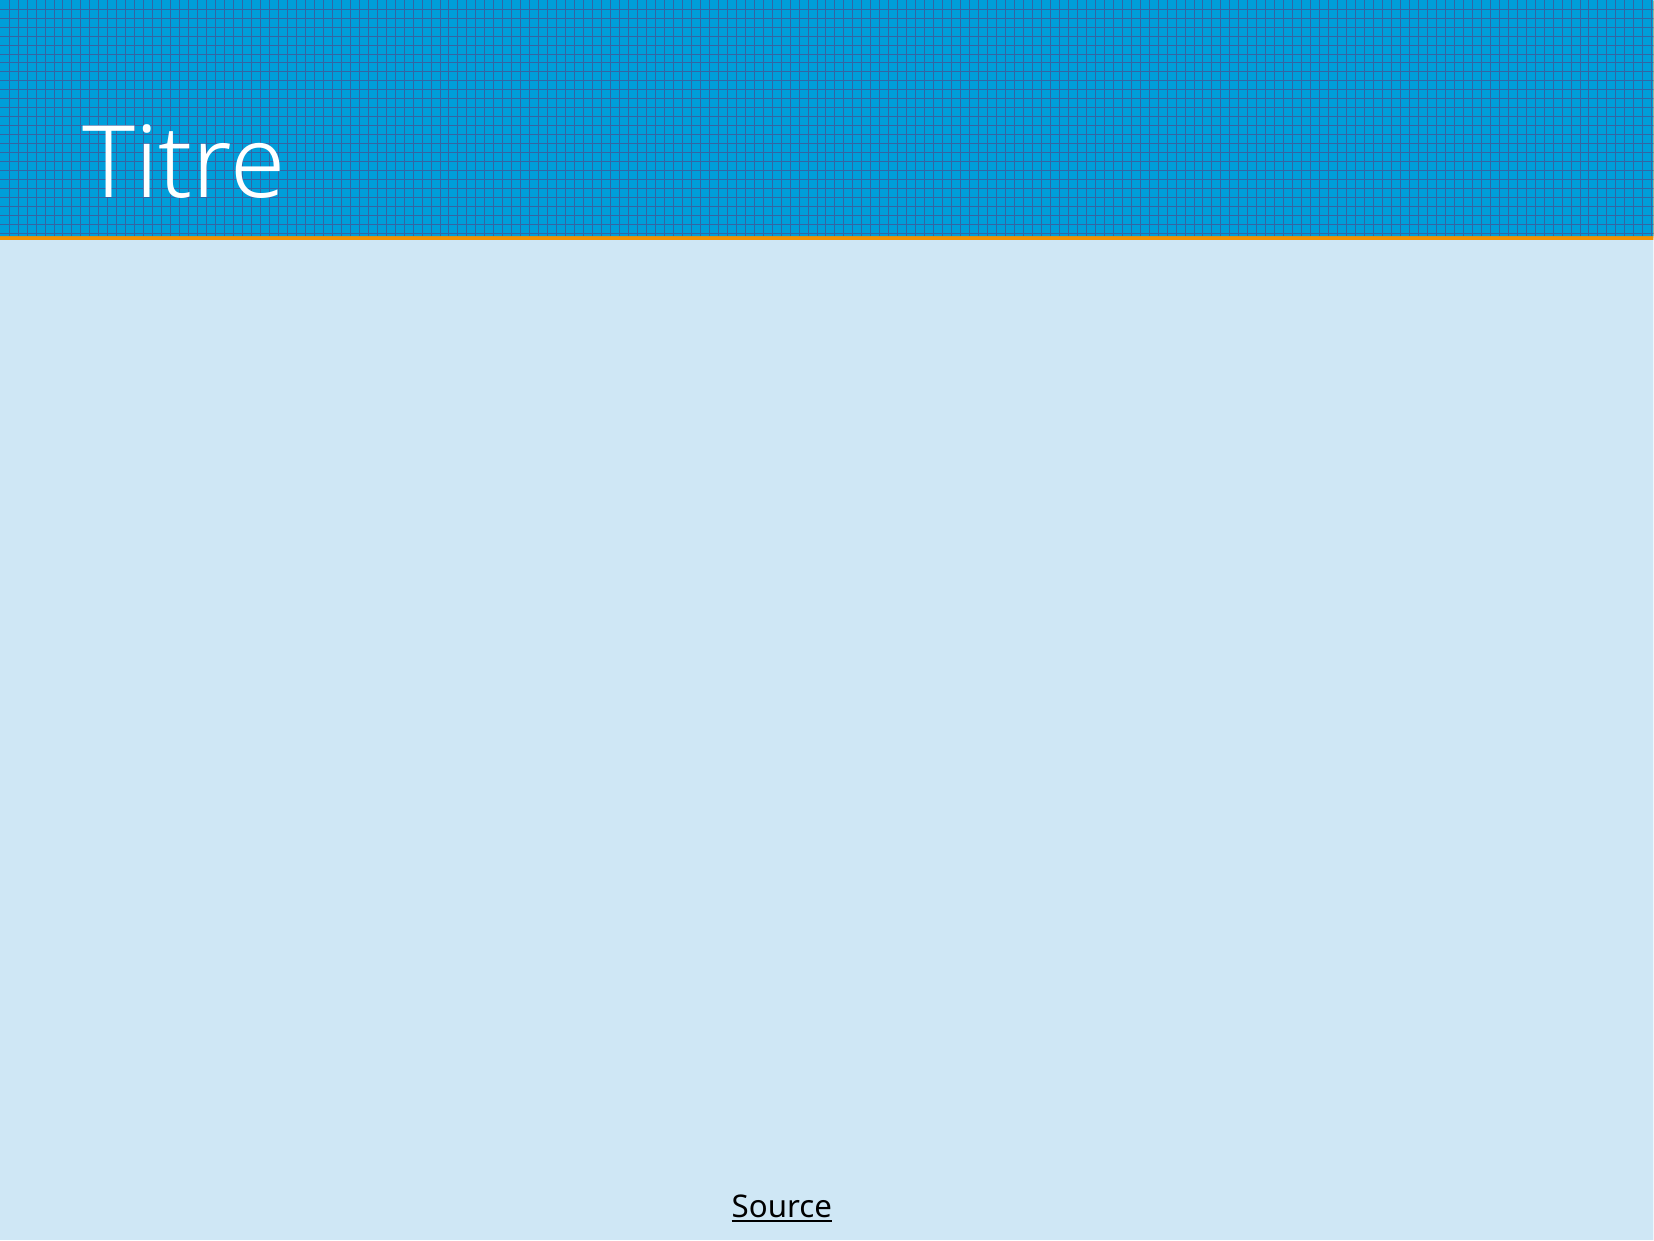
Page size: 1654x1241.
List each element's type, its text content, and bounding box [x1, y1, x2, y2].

text_box Source [725, 1179, 1654, 1232]
title Titre [82, 19, 1571, 227]
